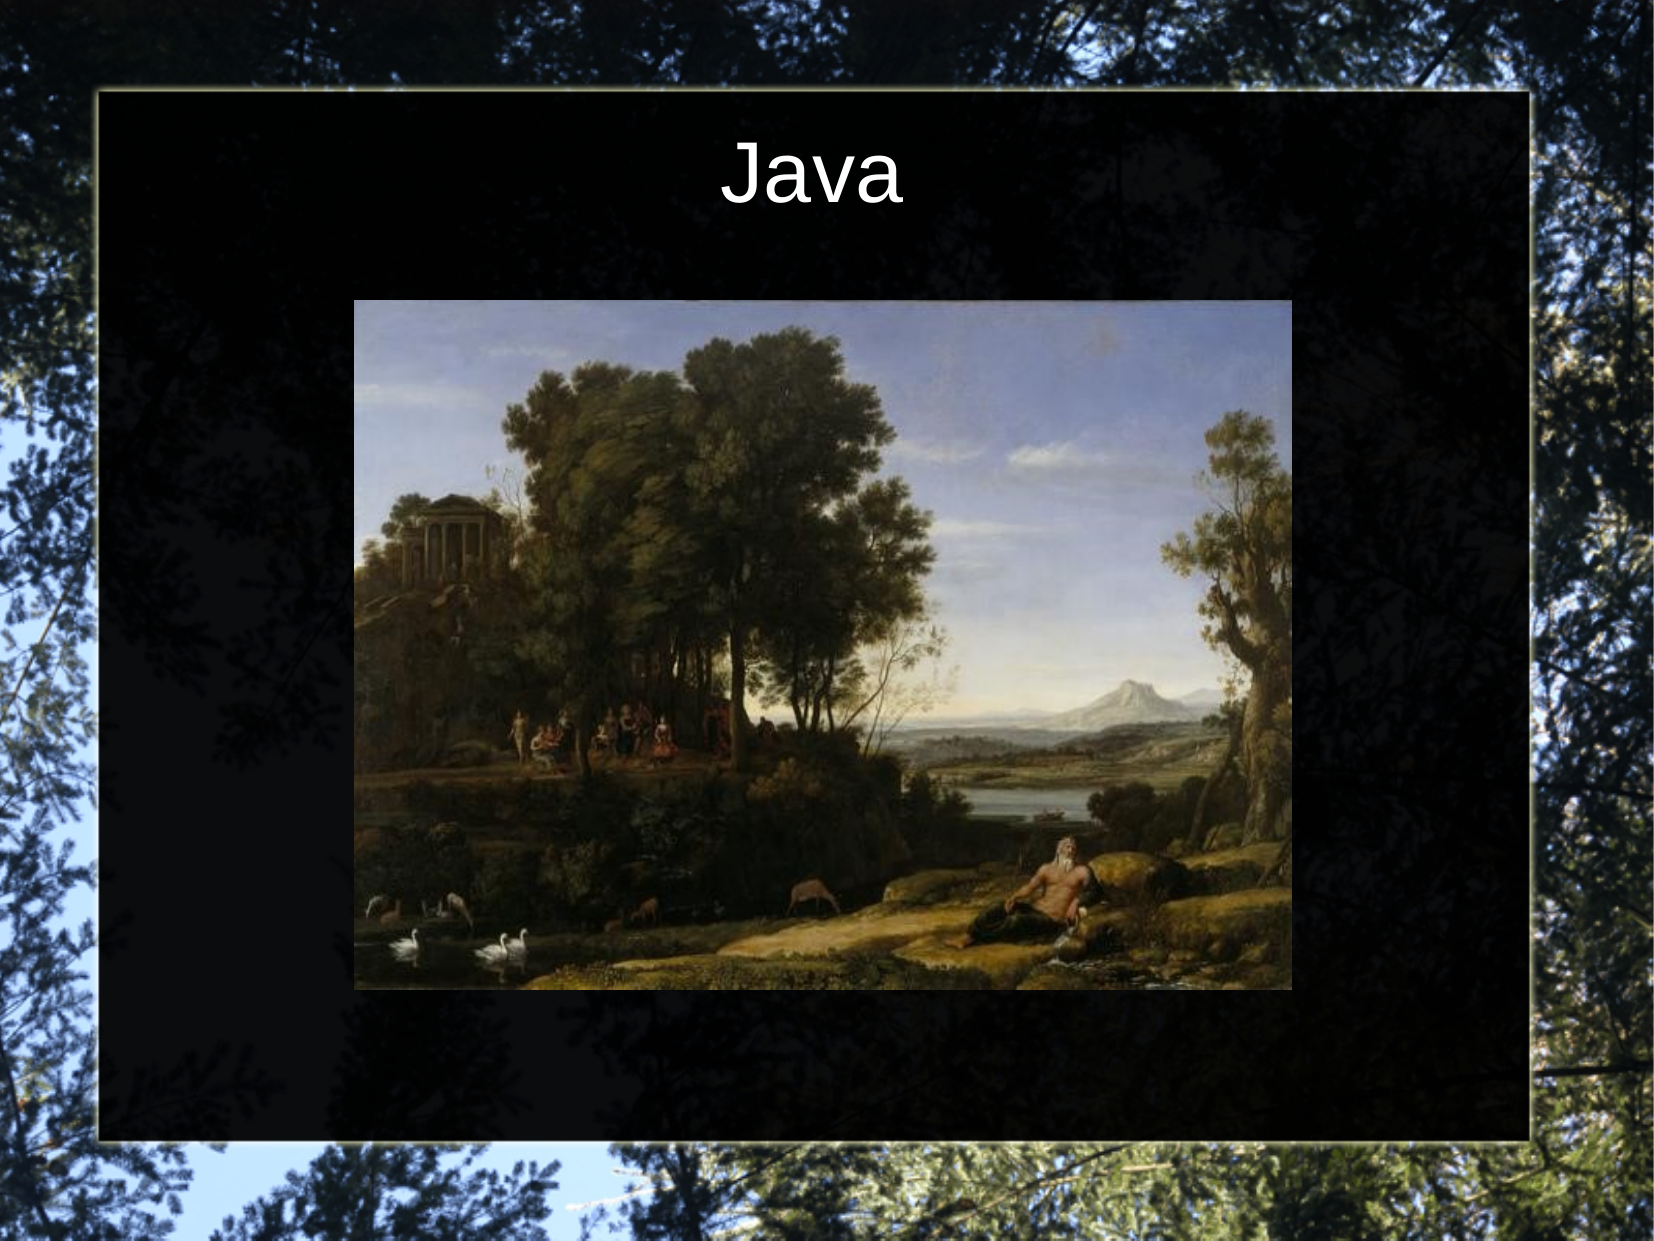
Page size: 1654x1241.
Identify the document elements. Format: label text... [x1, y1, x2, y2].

picture [0, 0, 1654, 1241]
title Java [88, 88, 1536, 257]
